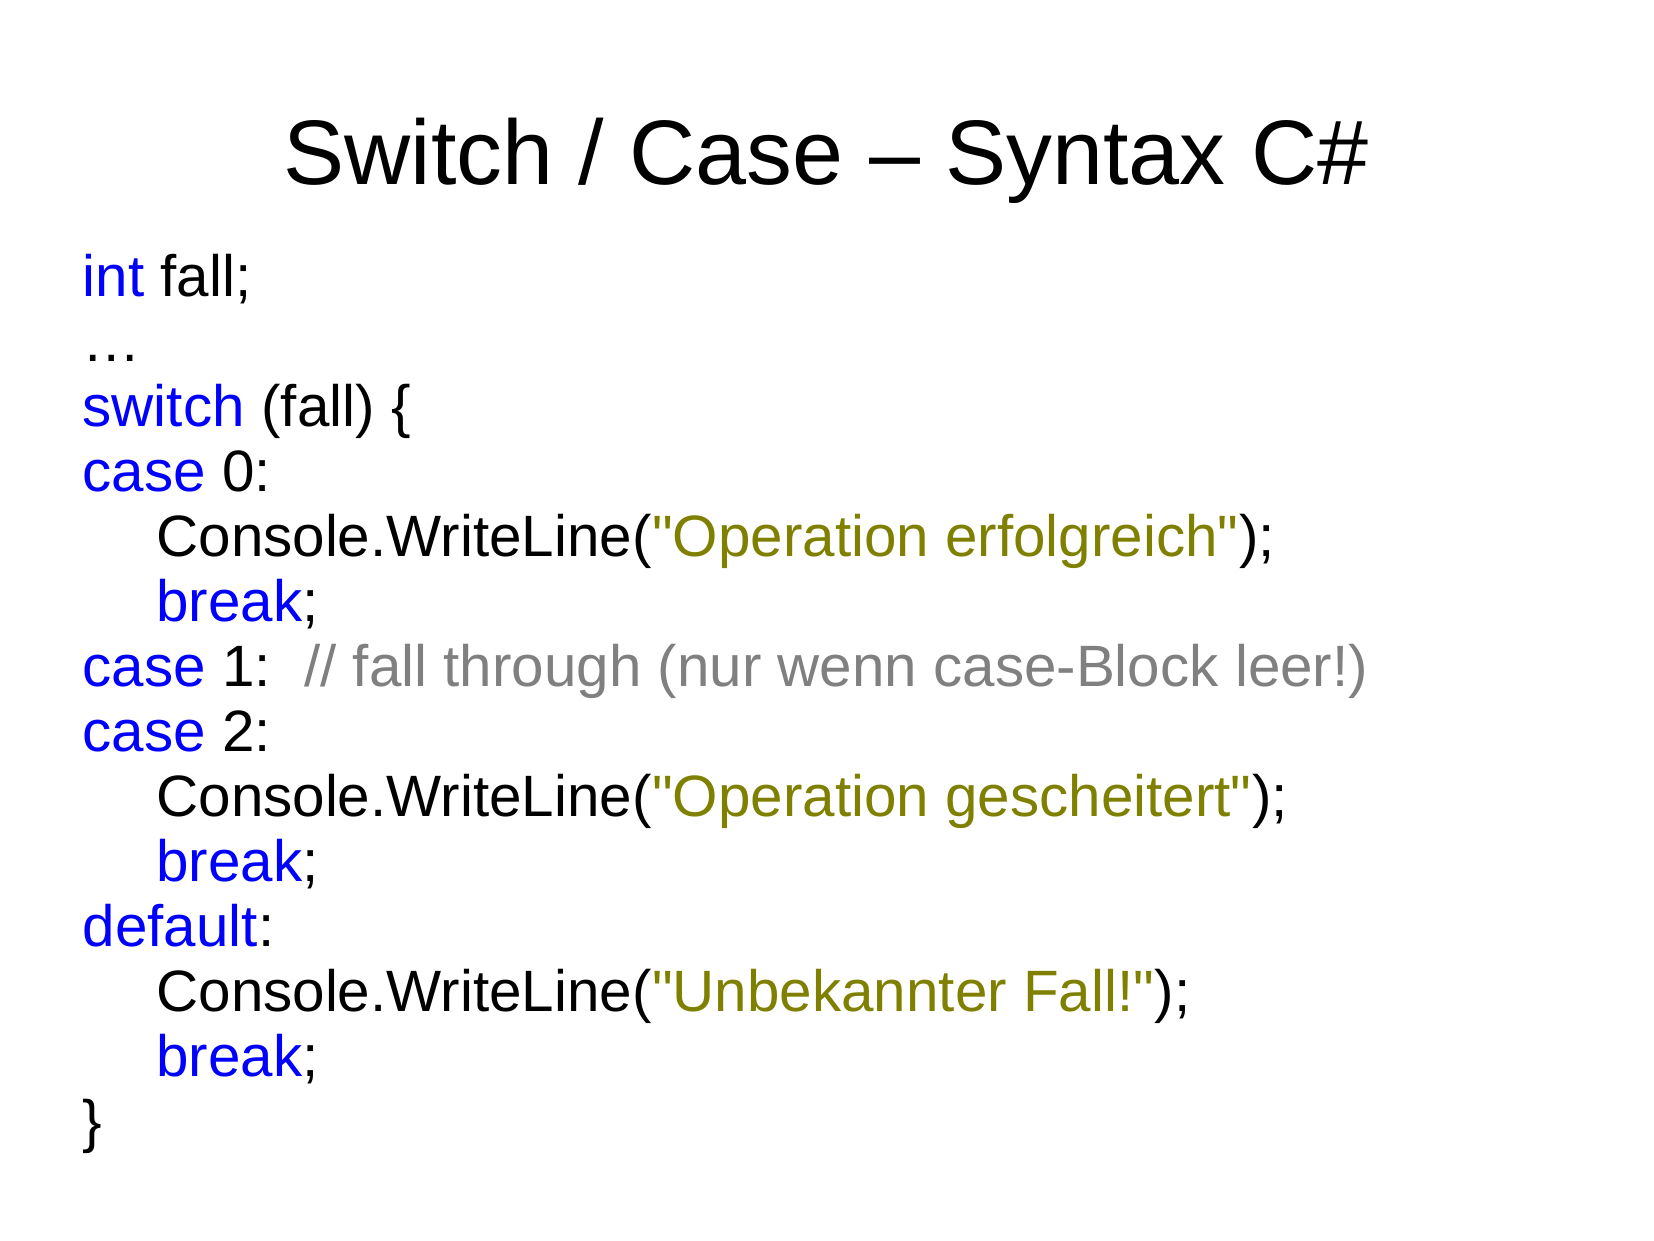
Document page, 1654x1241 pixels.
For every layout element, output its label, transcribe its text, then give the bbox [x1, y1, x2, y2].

subtitle int fall; … switch (fall) { case 0: Console.WriteLine("Operation erfolgreich"); break; case 1: // fall through (nur wenn case-Block leer!) case 2: Console.WriteLine("Operation gescheitert"); break; default: Console.WriteLine("Unbekannter Fall!"); break; } [82, 243, 1571, 1155]
title Switch / Case – Syntax C# [82, 56, 1571, 243]
